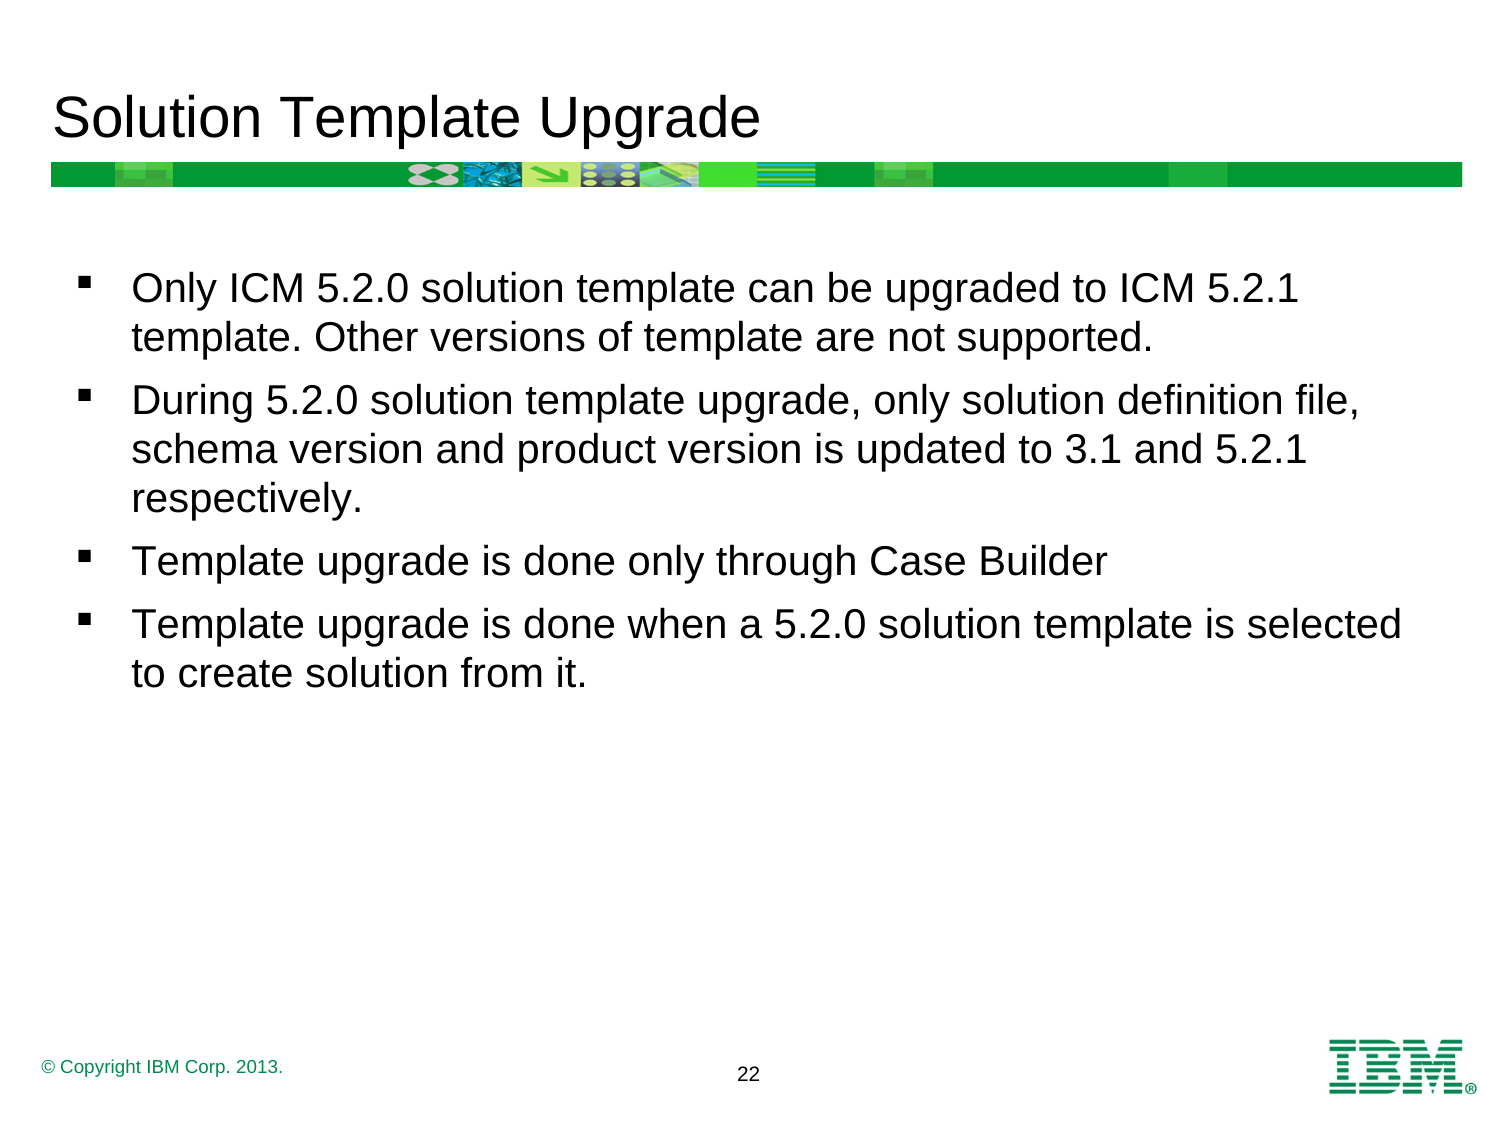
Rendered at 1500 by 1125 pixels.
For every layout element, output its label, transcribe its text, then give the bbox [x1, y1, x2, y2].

picture [50, 161, 1463, 189]
list Only ICM 5.2.0 solution template can be upgraded to ICM 5.2.1 template. Other versions of template are not supported. During 5.2.0 solution template upgrade, only solution definition file, schema version and product version is updated to 3.1 and 5.2.1 respectively. Template upgrade is done only through Case Builder Template upgrade is done when a 5.2.0 solution template is selected to create solution from it. [75, 262, 1426, 1006]
title Solution Template Upgrade [37, 45, 1388, 188]
picture [1327, 1037, 1479, 1096]
